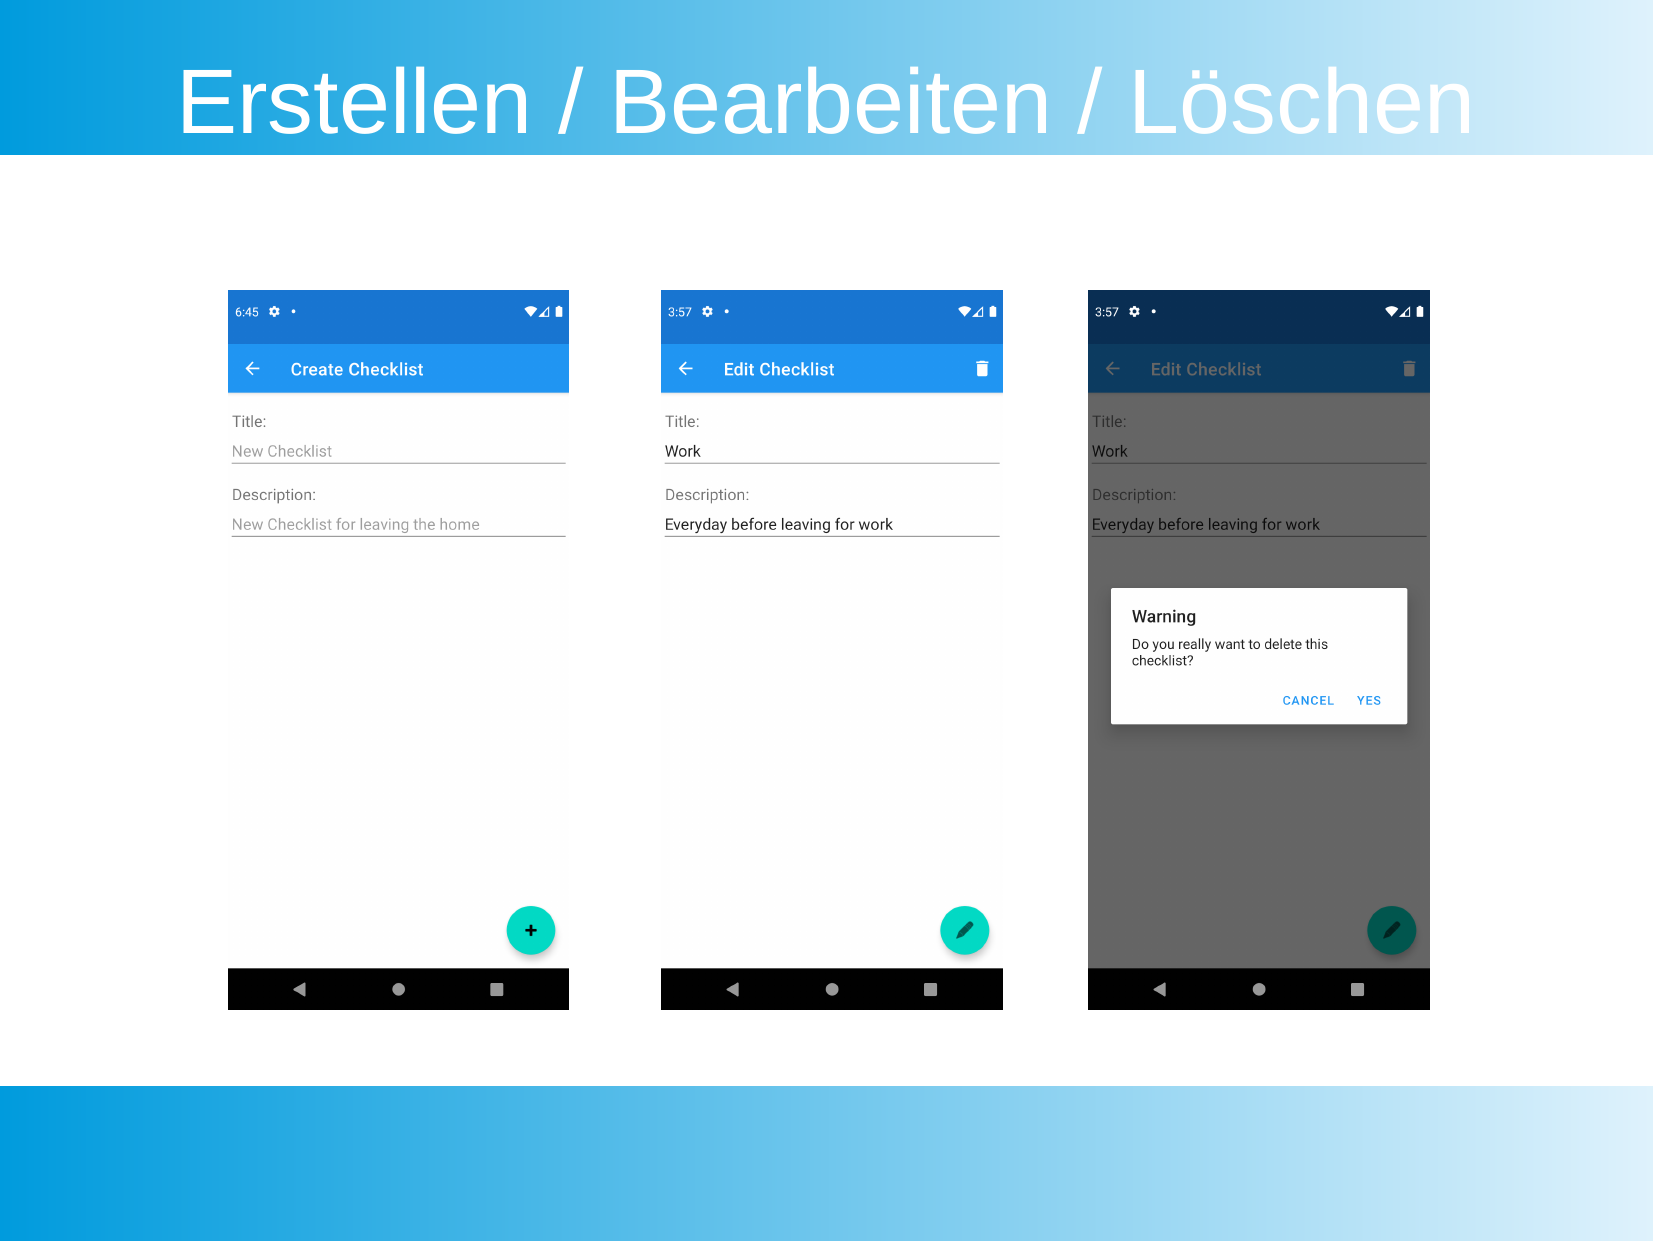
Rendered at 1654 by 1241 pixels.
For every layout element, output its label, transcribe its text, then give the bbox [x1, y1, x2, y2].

picture [1088, 290, 1430, 1010]
picture [661, 290, 1003, 1010]
picture [228, 290, 569, 1010]
title Erstellen / Bearbeiten / Löschen [82, 49, 1571, 155]
